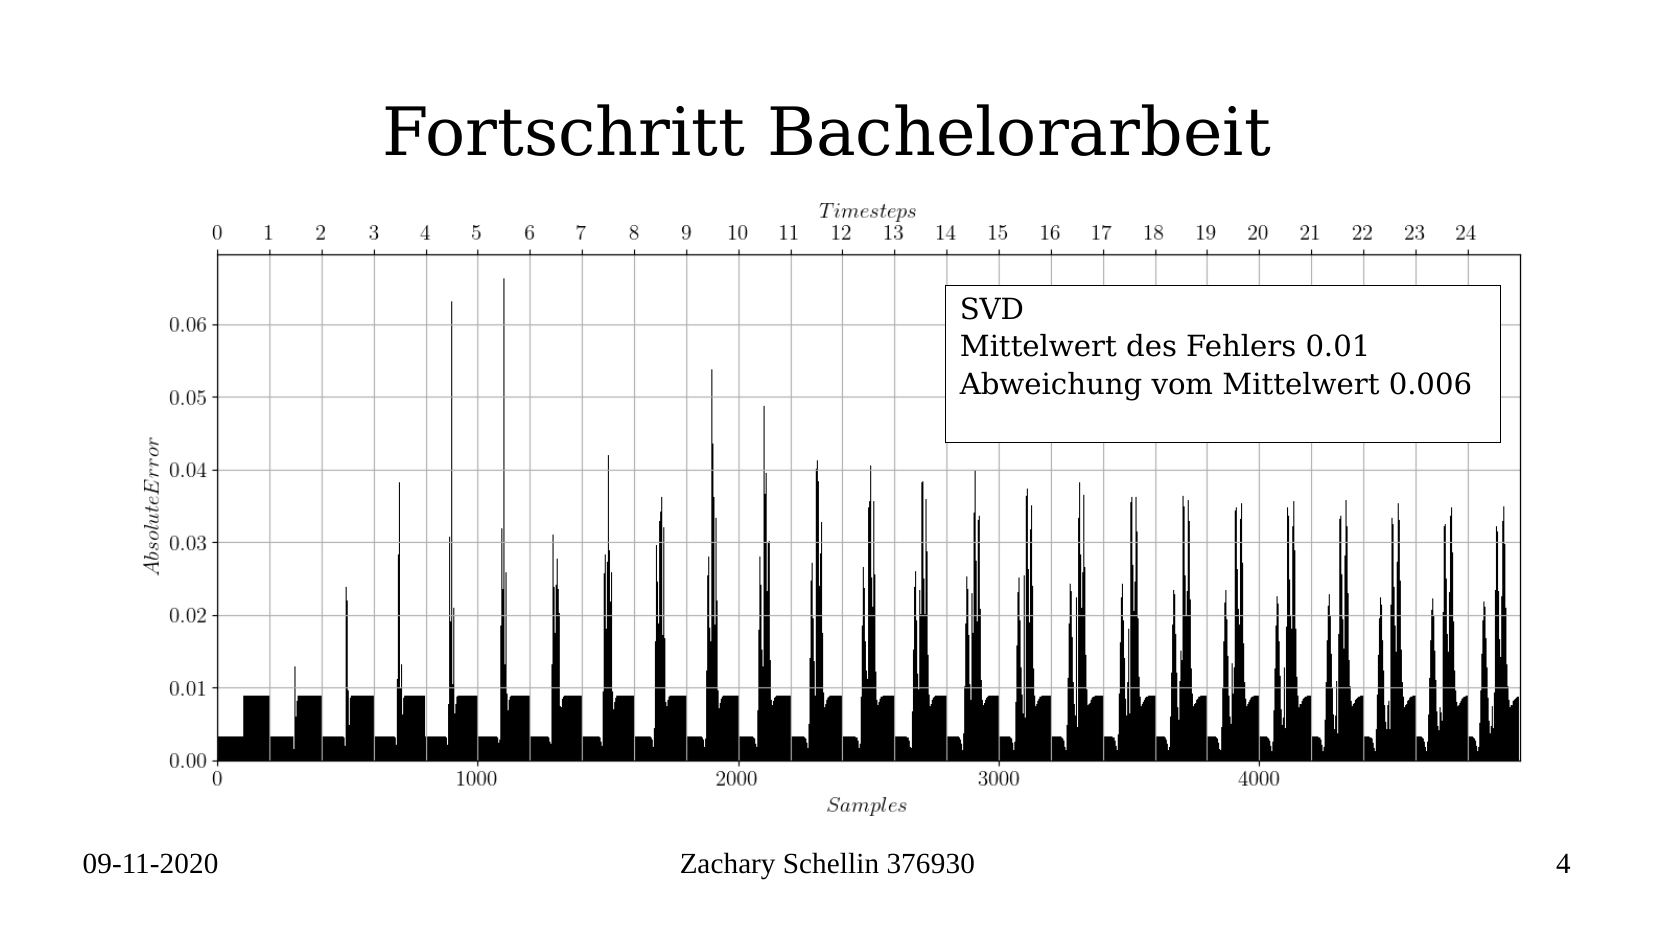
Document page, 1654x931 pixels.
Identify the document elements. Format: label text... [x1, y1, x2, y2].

title Fortschritt Bachelorarbeit [82, 54, 1571, 211]
picture [120, 179, 1543, 841]
text_box SVD Mittelwert des Fehlers 0.01 Abweichung vom Mittelwert 0.006 [945, 285, 1501, 443]
